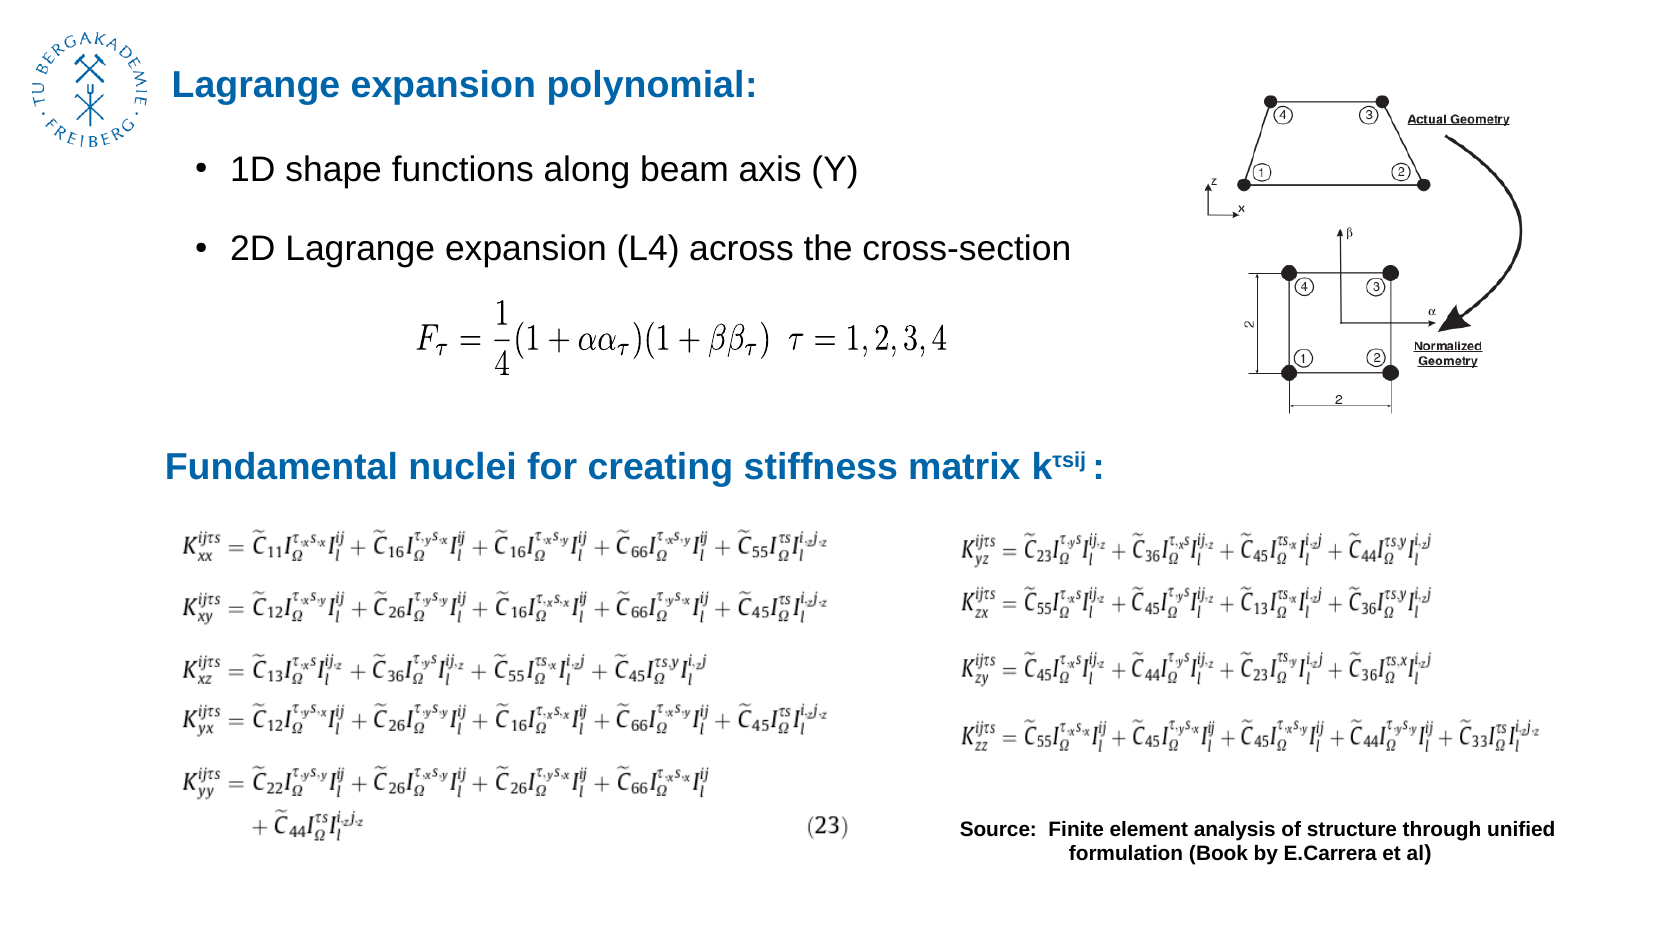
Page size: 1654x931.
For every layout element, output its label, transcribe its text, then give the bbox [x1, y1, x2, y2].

text_box [891, 345, 896, 357]
text_box [932, 324, 947, 350]
text_box [516, 321, 524, 359]
text_box [495, 349, 509, 376]
text_box [633, 321, 641, 359]
text_box [435, 343, 448, 356]
text_box [863, 345, 867, 357]
text_box [920, 345, 925, 357]
list Lagrange expansion polynomial: [100, 60, 1581, 854]
text_box 1D shape functions along beam axis (Y) 2D Lagrange expansion (L4) across the cross-section [180, 141, 1171, 325]
text_box [904, 324, 917, 351]
text_box Fundamental nuclei for creating stiffness matrix kτsij : [150, 435, 1242, 511]
text_box [578, 333, 596, 351]
picture [1050, 74, 1651, 421]
text_box [527, 324, 538, 350]
text_box [416, 324, 439, 350]
text_box Source: Finite element analysis of structure through unified formulation (Book by E.Carrera et al) [945, 810, 1640, 880]
text_box [875, 324, 888, 350]
text_box [646, 321, 654, 359]
text_box [708, 323, 726, 357]
text_box [598, 333, 616, 351]
text_box [760, 321, 769, 359]
text_box [745, 343, 757, 356]
text_box [679, 328, 700, 353]
picture [32, 32, 147, 147]
text_box [617, 343, 629, 356]
text_box [548, 328, 570, 353]
picture [165, 520, 856, 849]
picture [952, 524, 1546, 772]
text_box [788, 333, 804, 351]
text_box [727, 323, 745, 357]
text_box [848, 324, 859, 350]
text_box [658, 324, 669, 350]
text_box [497, 300, 508, 325]
